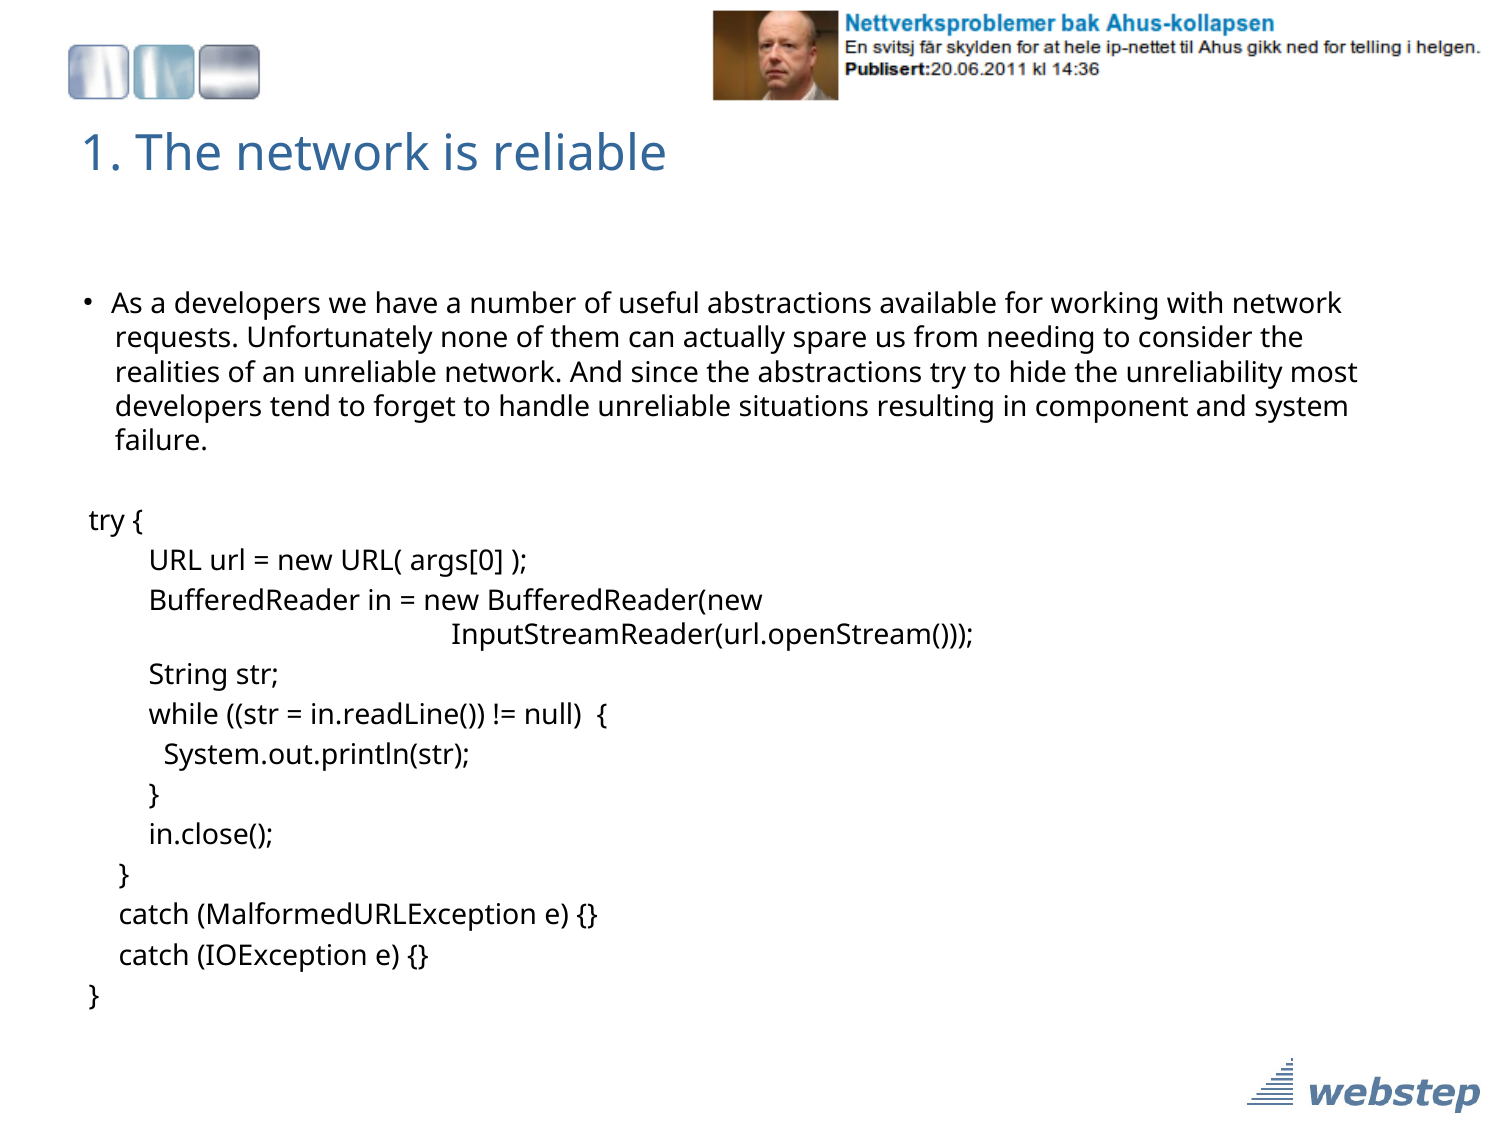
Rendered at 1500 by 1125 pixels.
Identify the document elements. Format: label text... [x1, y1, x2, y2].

picture [704, 0, 1500, 113]
title 1. The network is reliable [72, 73, 1423, 228]
list As a developers we have a number of useful abstractions available for working with network requests. Unfortunately none of them can actually spare us from needing to consider the realities of an unreliable network. And since the abstractions try to hide the unreliability most developers tend to forget to handle unreliable situations resulting in component and system failure. try { URL url = new URL( args[0] ); BufferedReader in = new BufferedReader(new InputStreamReader(url.openStream())); String str; while ((str = in.readLine()) != null) { System.out.println(str); } in.close(); } catch (MalformedURLException e) {} catch (IOException e) {} } [74, 277, 1423, 1020]
picture [1234, 1047, 1495, 1118]
picture [64, 42, 266, 104]
